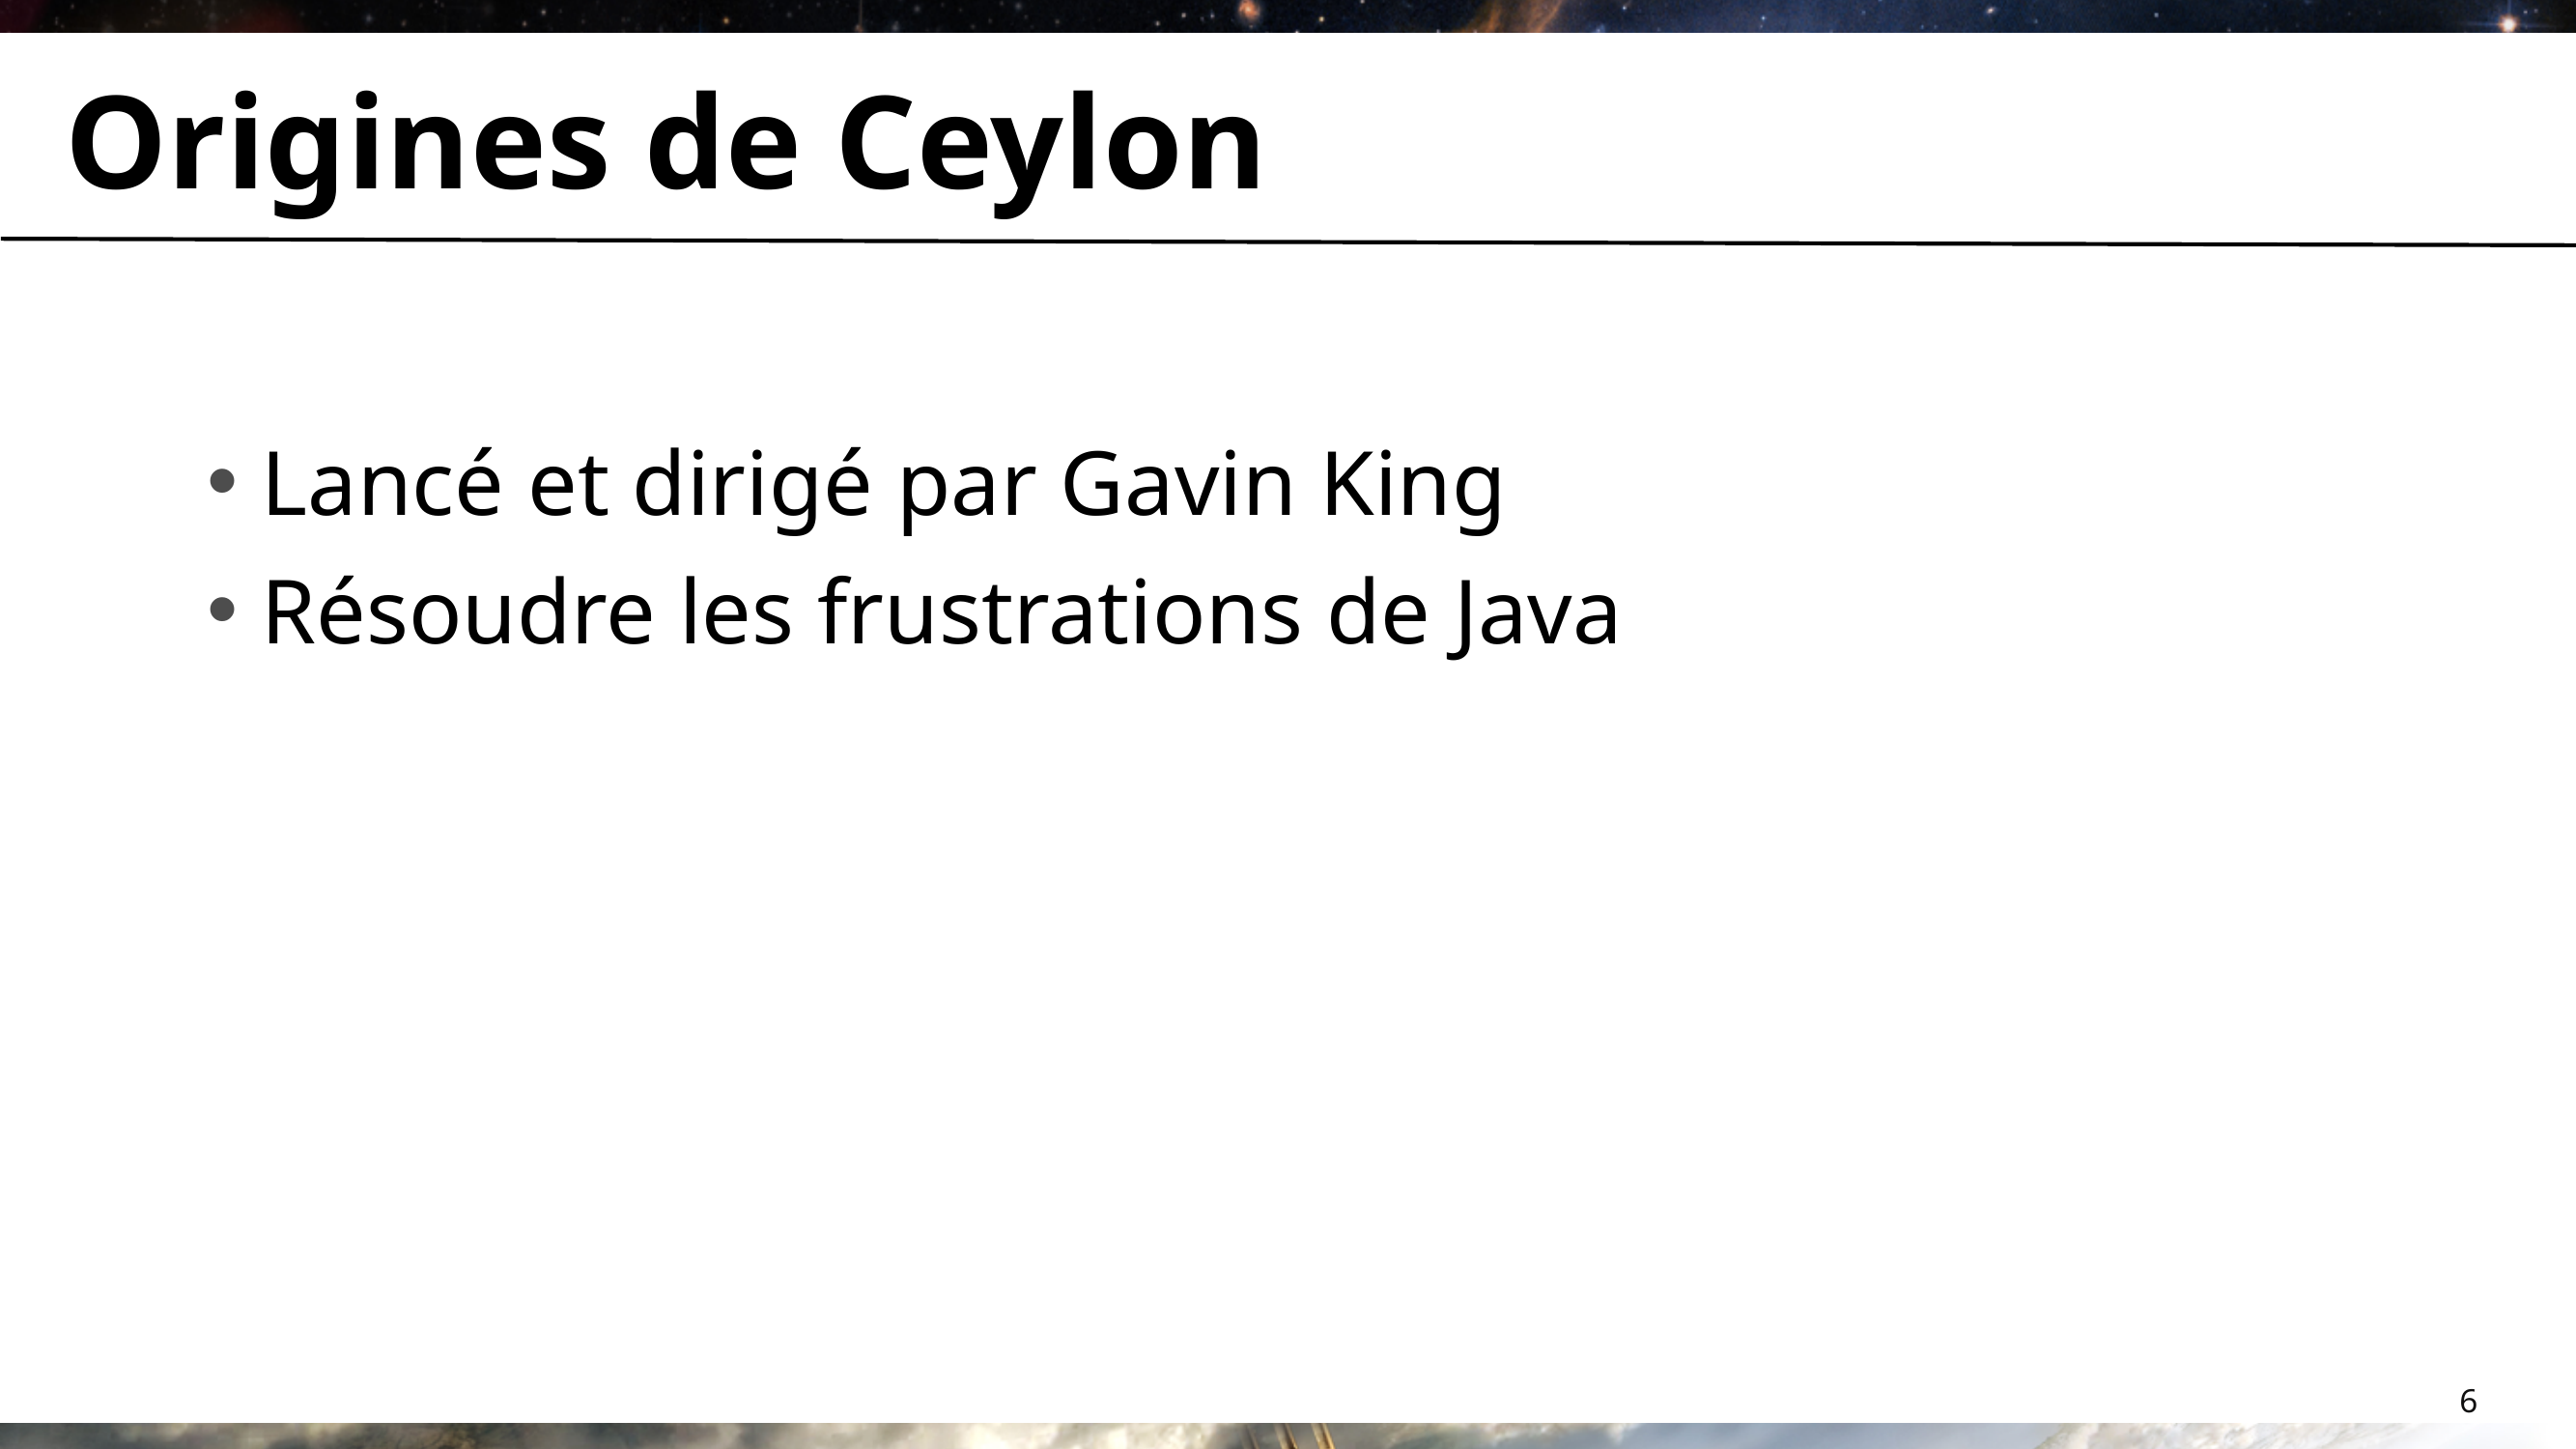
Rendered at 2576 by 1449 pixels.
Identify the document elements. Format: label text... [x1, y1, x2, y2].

title Origines de Ceylon [47, 35, 2504, 241]
list Lancé et dirigé par Gavin King Résoudre les frustrations de Java [193, 418, 2383, 1416]
picture [0, 1423, 2576, 1449]
picture [0, 0, 2576, 33]
text_box <number> [2431, 1373, 2505, 1424]
